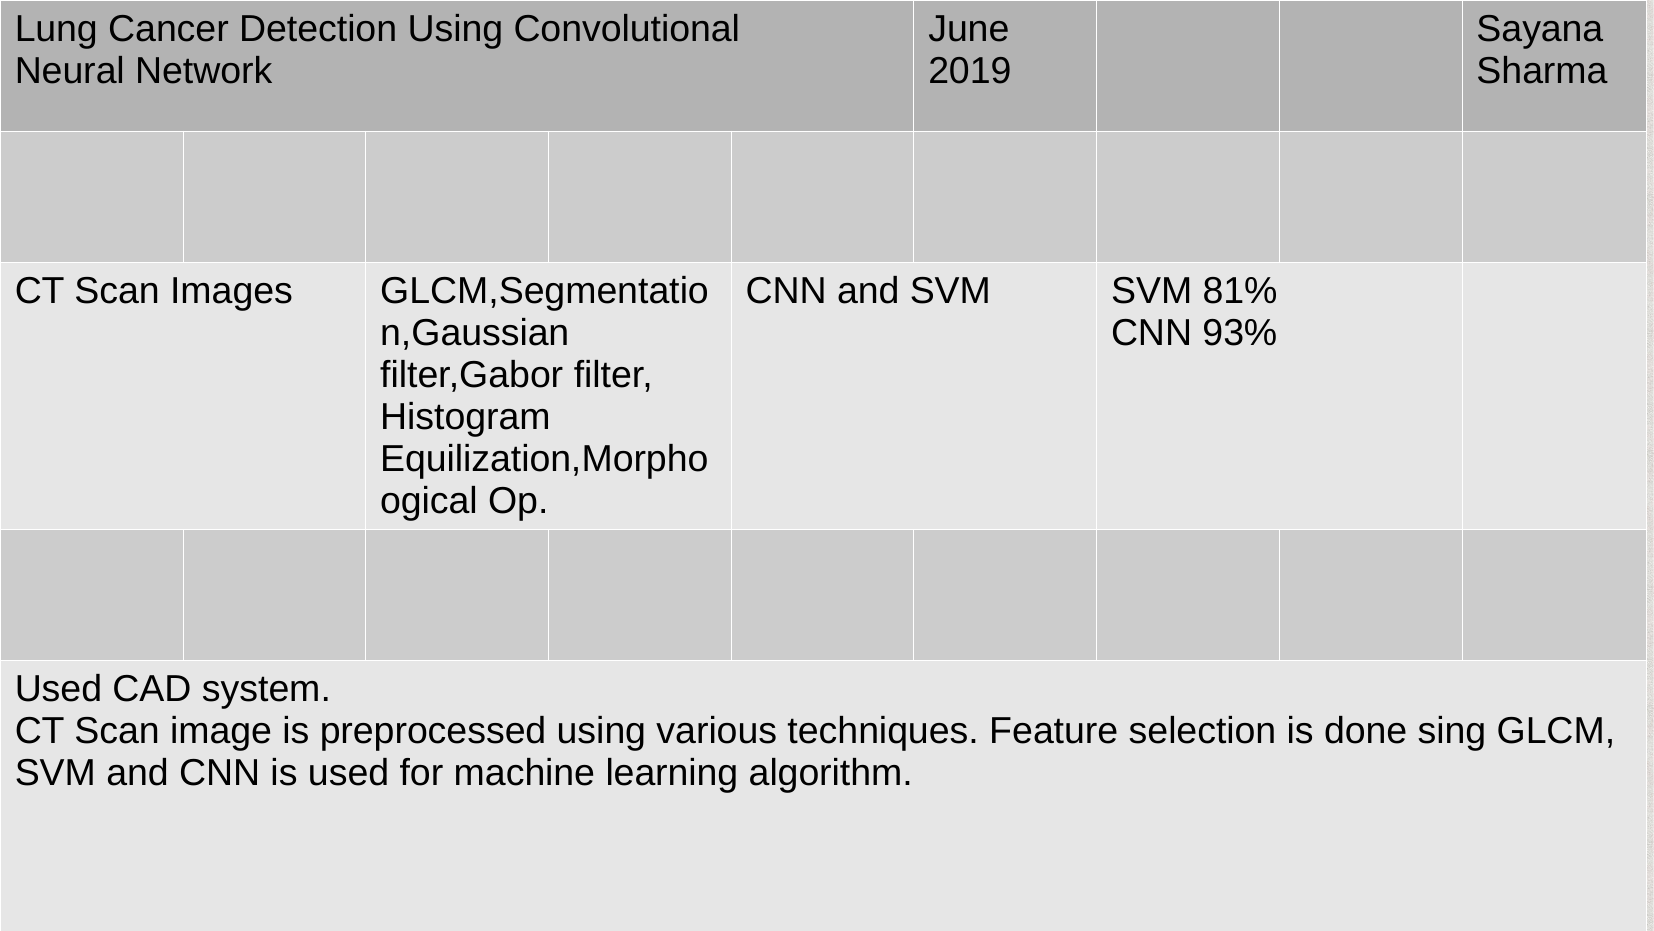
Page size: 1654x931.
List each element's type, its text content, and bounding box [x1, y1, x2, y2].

table_header Sayana Sharma [1463, 1, 1646, 131]
table_cell [184, 530, 365, 660]
table_header June 2019 [914, 1, 1096, 131]
table_cell [914, 530, 1096, 660]
table_cell [1097, 530, 1279, 660]
table_cell [1280, 530, 1462, 660]
table_cell SVM 81% CNN 93% [1097, 263, 1462, 529]
table_cell [366, 132, 548, 262]
table_cell Used CAD system. CT Scan image is preprocessed using various techniques. Feature selection is done sing GLCM, SVM and CNN is used for machine learning algorithm. [1, 661, 1646, 931]
table_cell [366, 530, 548, 660]
table_cell [732, 132, 913, 262]
table_cell CT Scan Images [1, 263, 365, 529]
table_cell [1, 132, 183, 262]
table_cell [914, 132, 1096, 262]
table_cell [1463, 132, 1646, 262]
table_cell CNN and SVM [732, 263, 1096, 529]
table_header [1280, 1, 1462, 131]
table_cell [549, 530, 731, 660]
table_header [1097, 1, 1279, 131]
table_cell [1097, 132, 1279, 262]
table_header Lung Cancer Detection Using Convolutional Neural Network [1, 1, 913, 131]
table_cell [1, 530, 183, 660]
table_cell [732, 530, 913, 660]
table_cell [1463, 530, 1646, 660]
table_cell [549, 132, 731, 262]
picture [1647, 0, 1654, 931]
table_cell [184, 132, 365, 262]
table_cell GLCM,Segmentation,Gaussian filter,Gabor filter, Histogram Equilization,Morphoogical Op. [366, 263, 731, 529]
table_cell [1463, 263, 1646, 529]
table_cell [1280, 132, 1462, 262]
